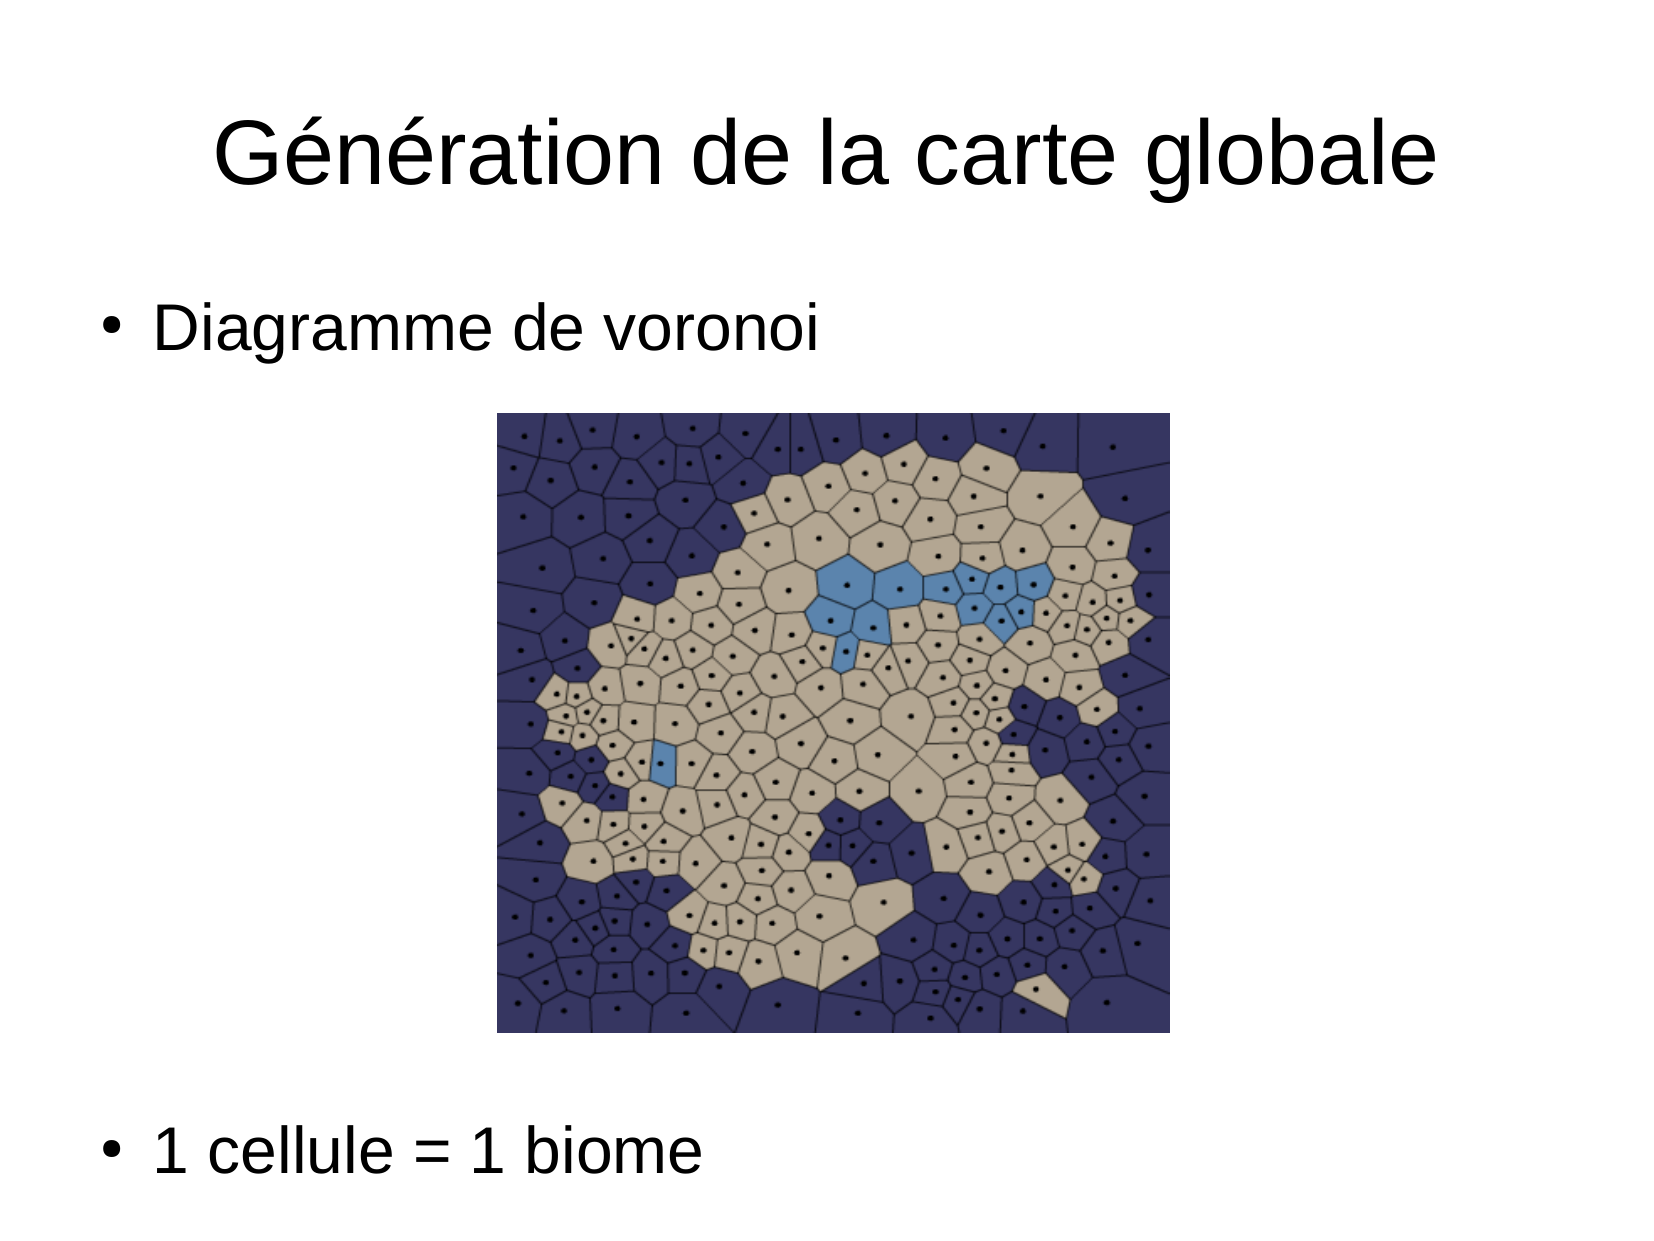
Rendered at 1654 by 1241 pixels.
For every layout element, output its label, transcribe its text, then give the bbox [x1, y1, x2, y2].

picture [497, 413, 1170, 1034]
title Génération de la carte globale [82, 49, 1571, 257]
list Diagramme de voronoi 1 cellule = 1 biome [82, 290, 1571, 1193]
